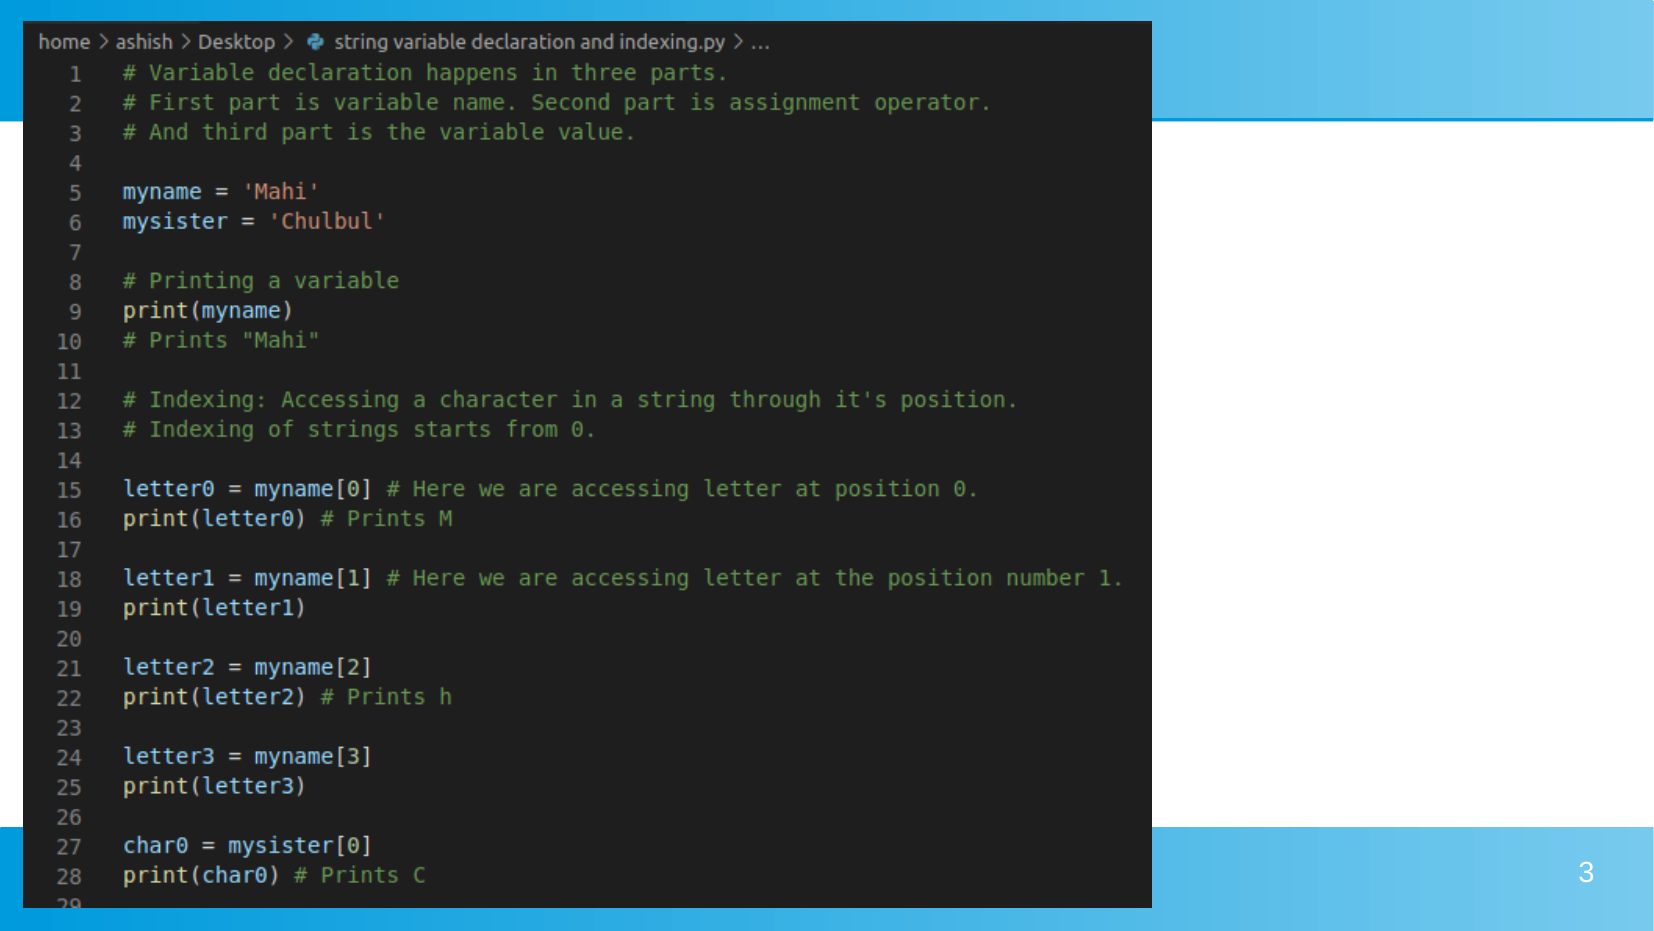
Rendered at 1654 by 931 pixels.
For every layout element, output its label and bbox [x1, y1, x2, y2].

picture [23, 21, 1152, 908]
